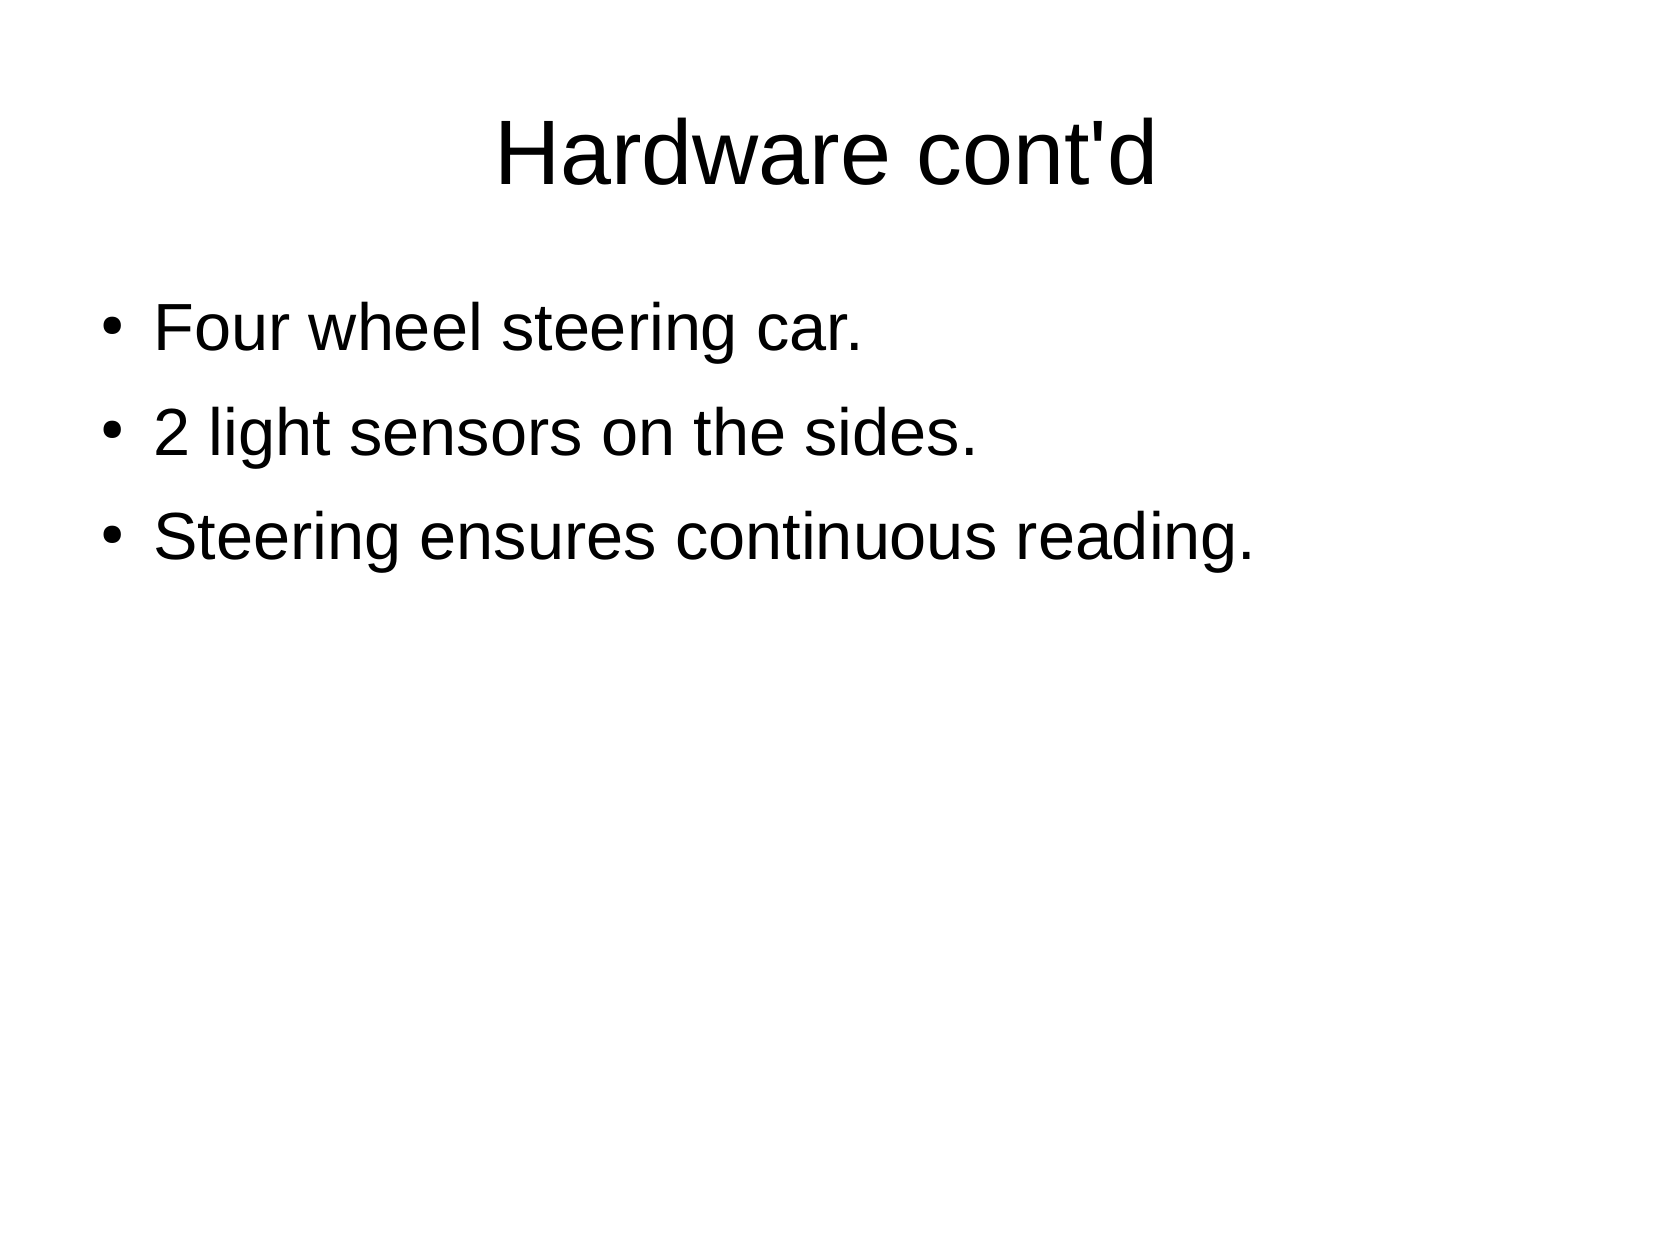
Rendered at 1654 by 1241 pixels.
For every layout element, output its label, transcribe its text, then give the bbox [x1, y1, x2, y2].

list Four wheel steering car. 2 light sensors on the sides. Steering ensures continuous reading. [82, 290, 1571, 1109]
title Hardware cont'd [82, 49, 1571, 257]
